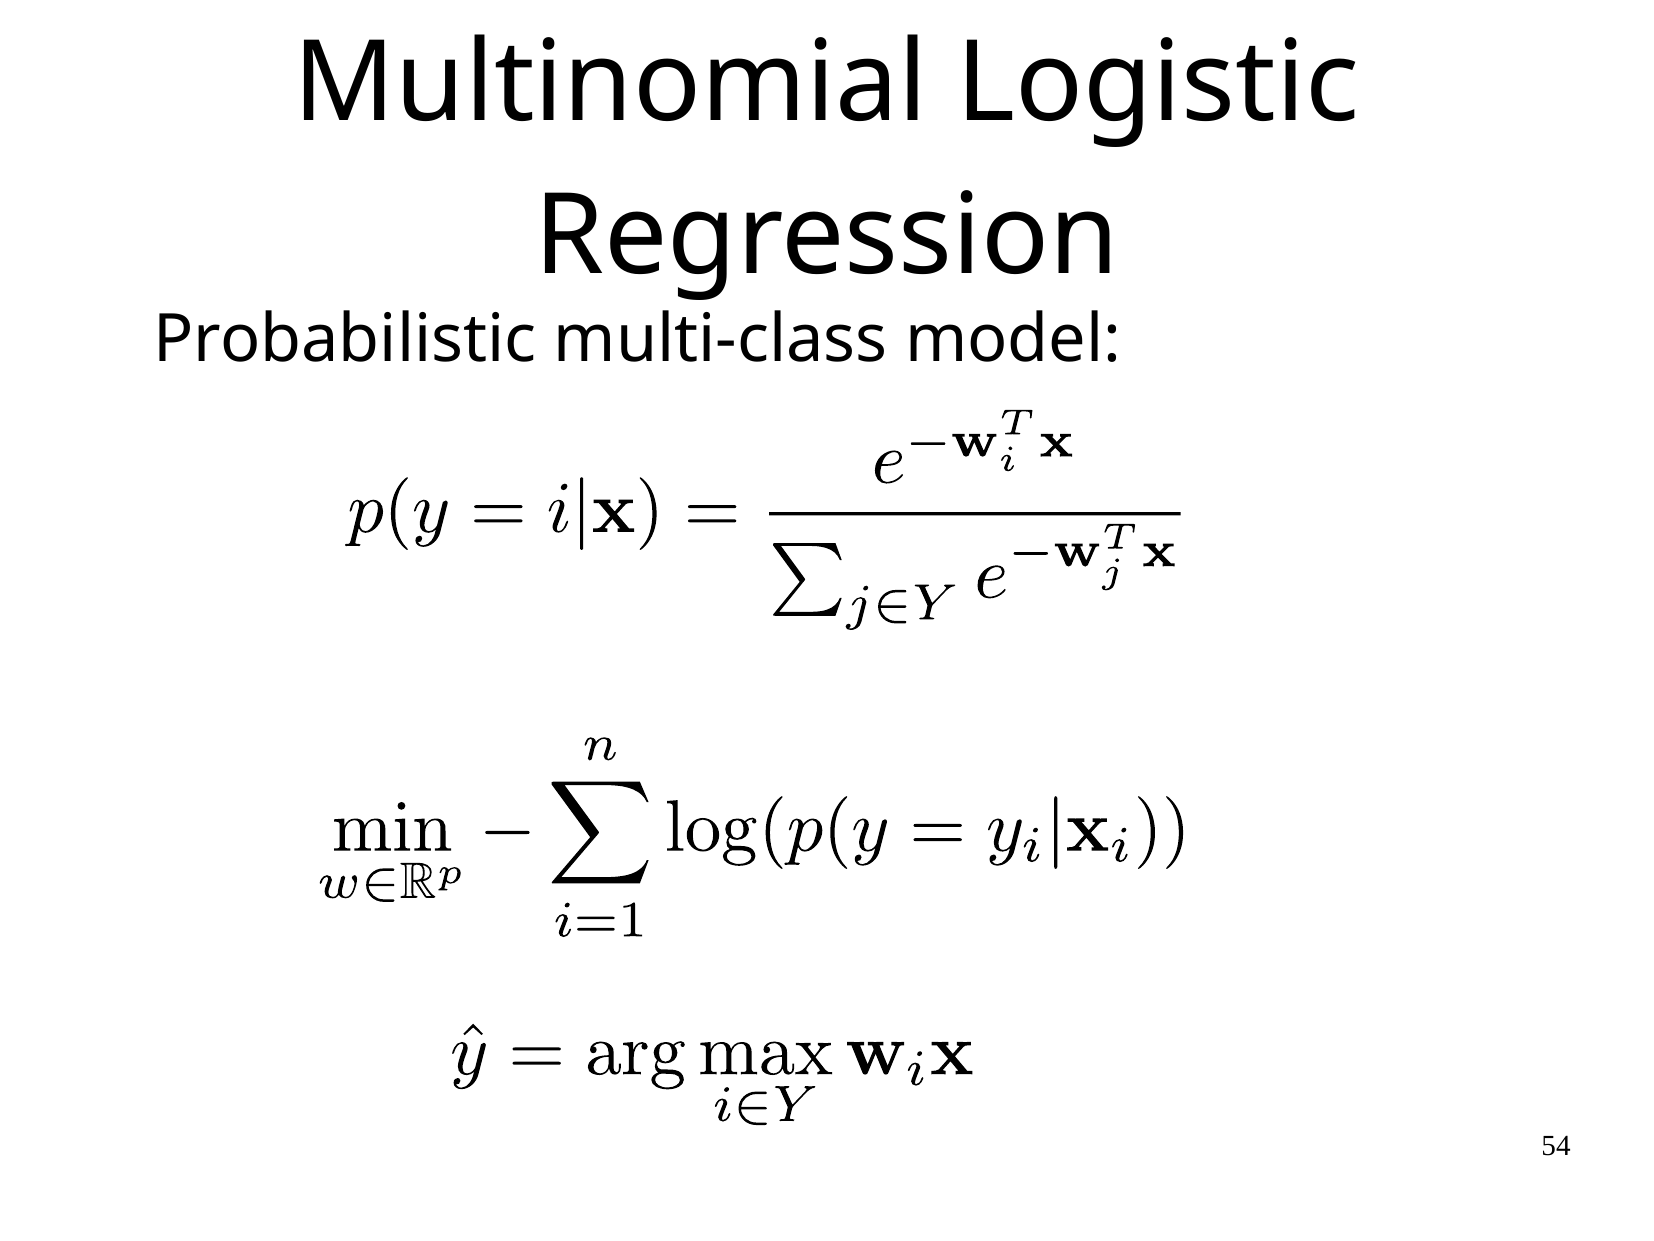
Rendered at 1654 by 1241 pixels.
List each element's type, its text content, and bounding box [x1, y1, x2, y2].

text_box [345, 409, 1181, 631]
title Multinomial Logistic Regression [82, 49, 1571, 257]
text_box [450, 1023, 974, 1126]
text_box [317, 737, 1191, 938]
list Probabilistic multi-class model: [82, 290, 1571, 1010]
